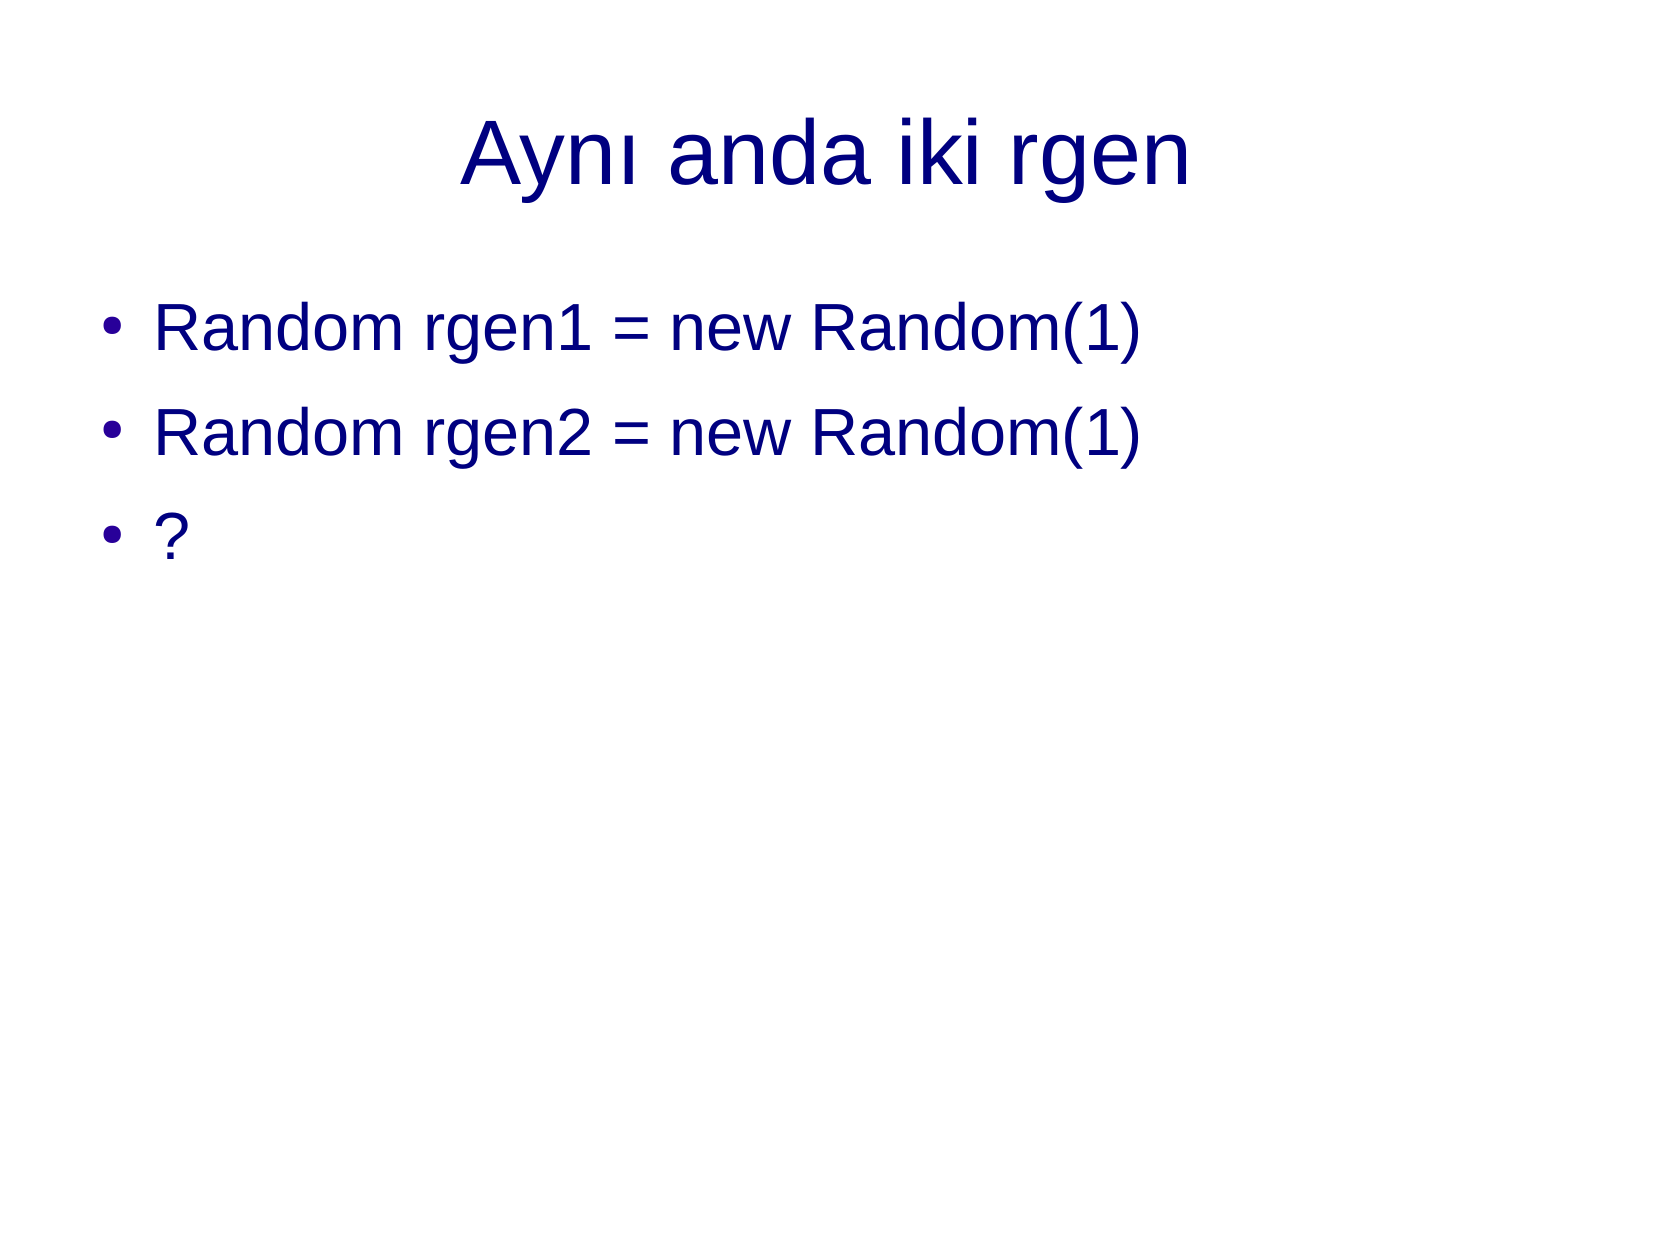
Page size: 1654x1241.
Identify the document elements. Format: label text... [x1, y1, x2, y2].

list Random rgen1 = new Random(1) Random rgen2 = new Random(1) ? [82, 290, 1571, 1109]
title Aynı anda iki rgen [82, 49, 1571, 257]
